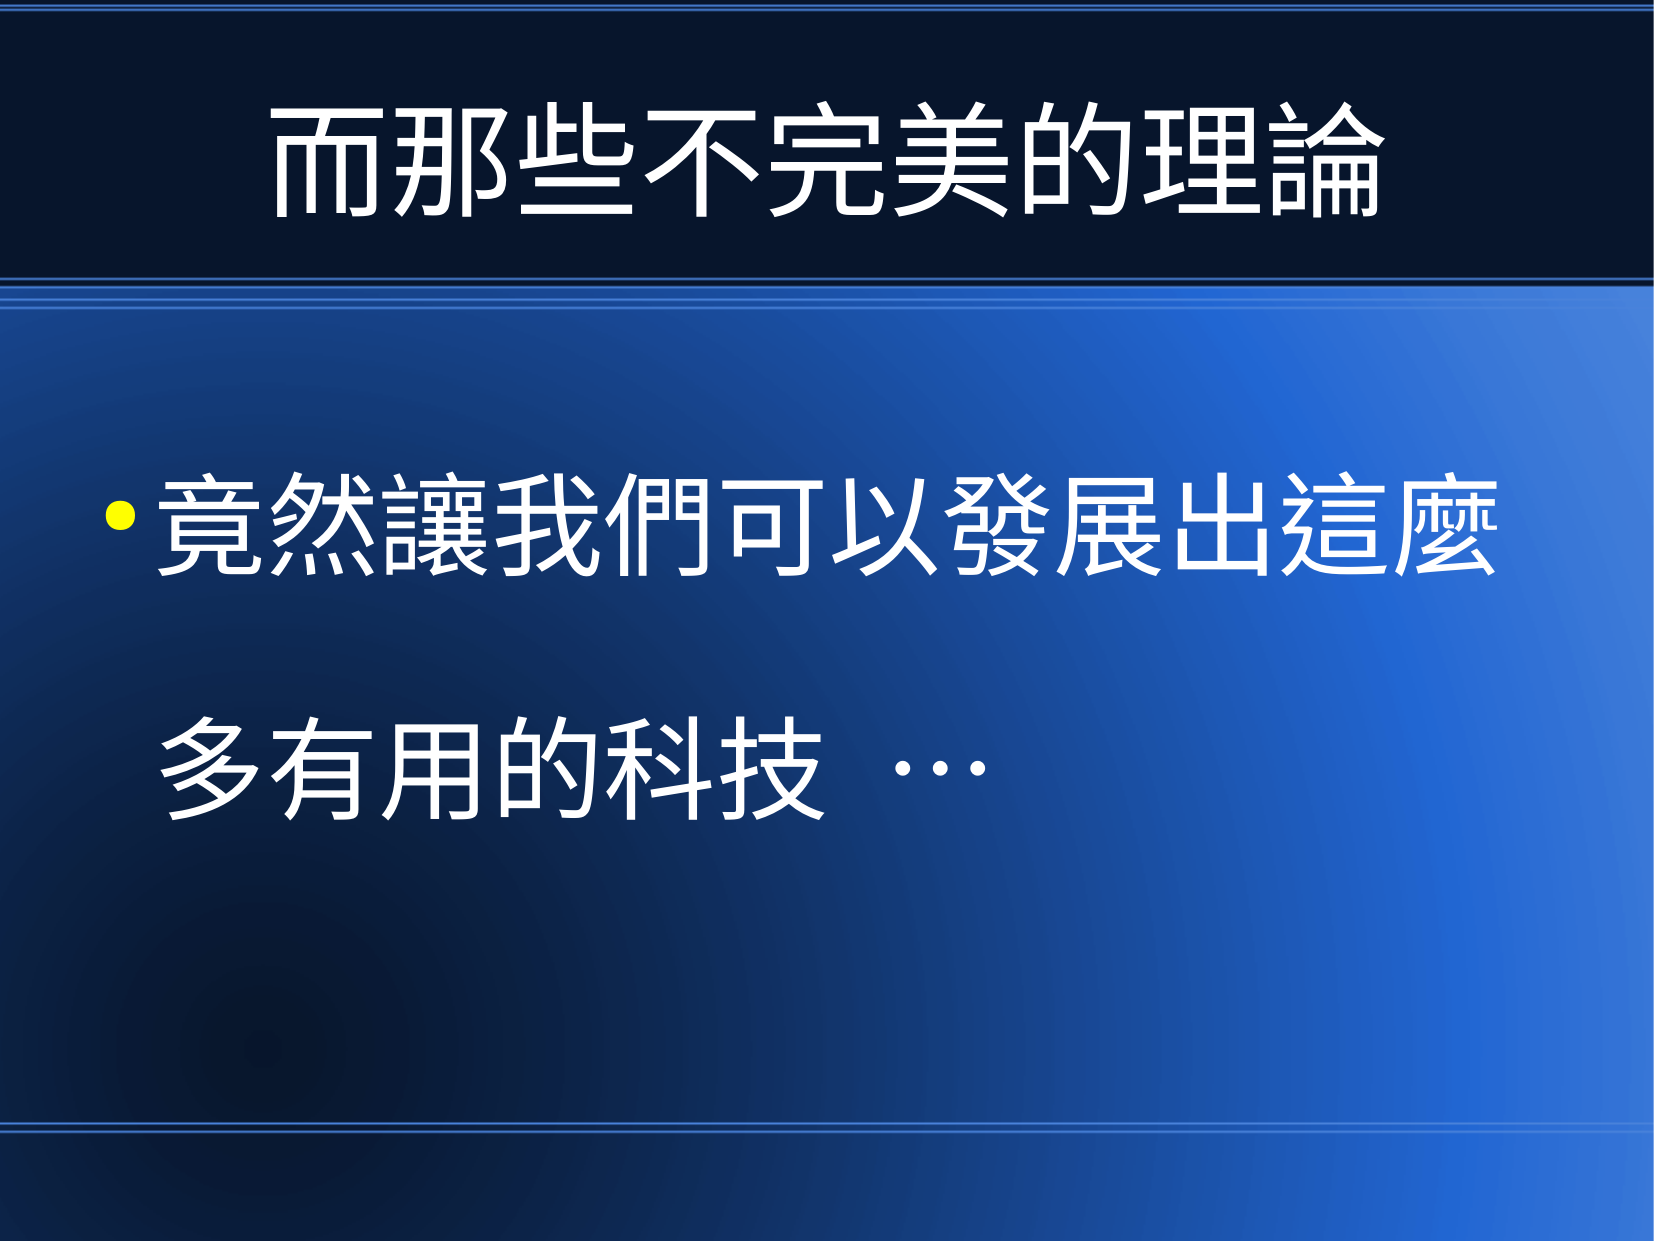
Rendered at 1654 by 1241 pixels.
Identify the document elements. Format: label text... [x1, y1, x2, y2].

list 竟然讓我們可以發展出這麼多有用的科技 … [82, 355, 1571, 1241]
picture [0, 0, 1654, 1241]
title 而那些不完美的理論 [82, 49, 1571, 257]
